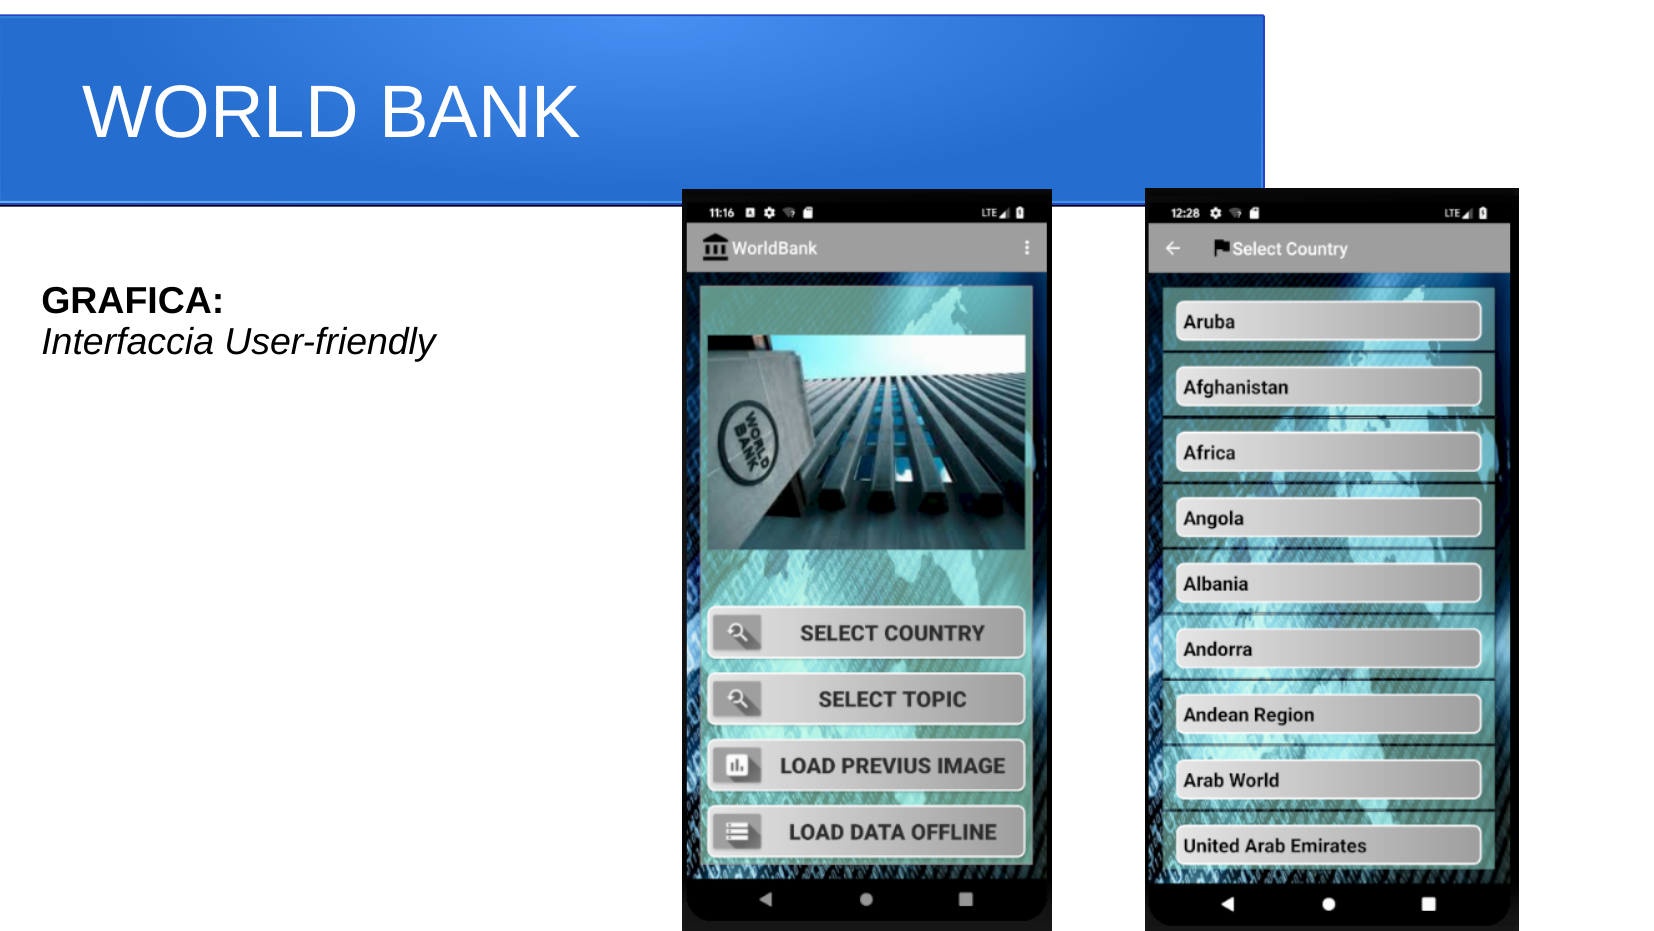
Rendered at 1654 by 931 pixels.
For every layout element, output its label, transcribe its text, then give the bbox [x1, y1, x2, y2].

picture [682, 189, 1052, 931]
picture [1145, 188, 1519, 931]
title WORLD BANK [82, 35, 1235, 189]
text_box GRAFICA: Interfaccia User-friendly [26, 271, 579, 532]
